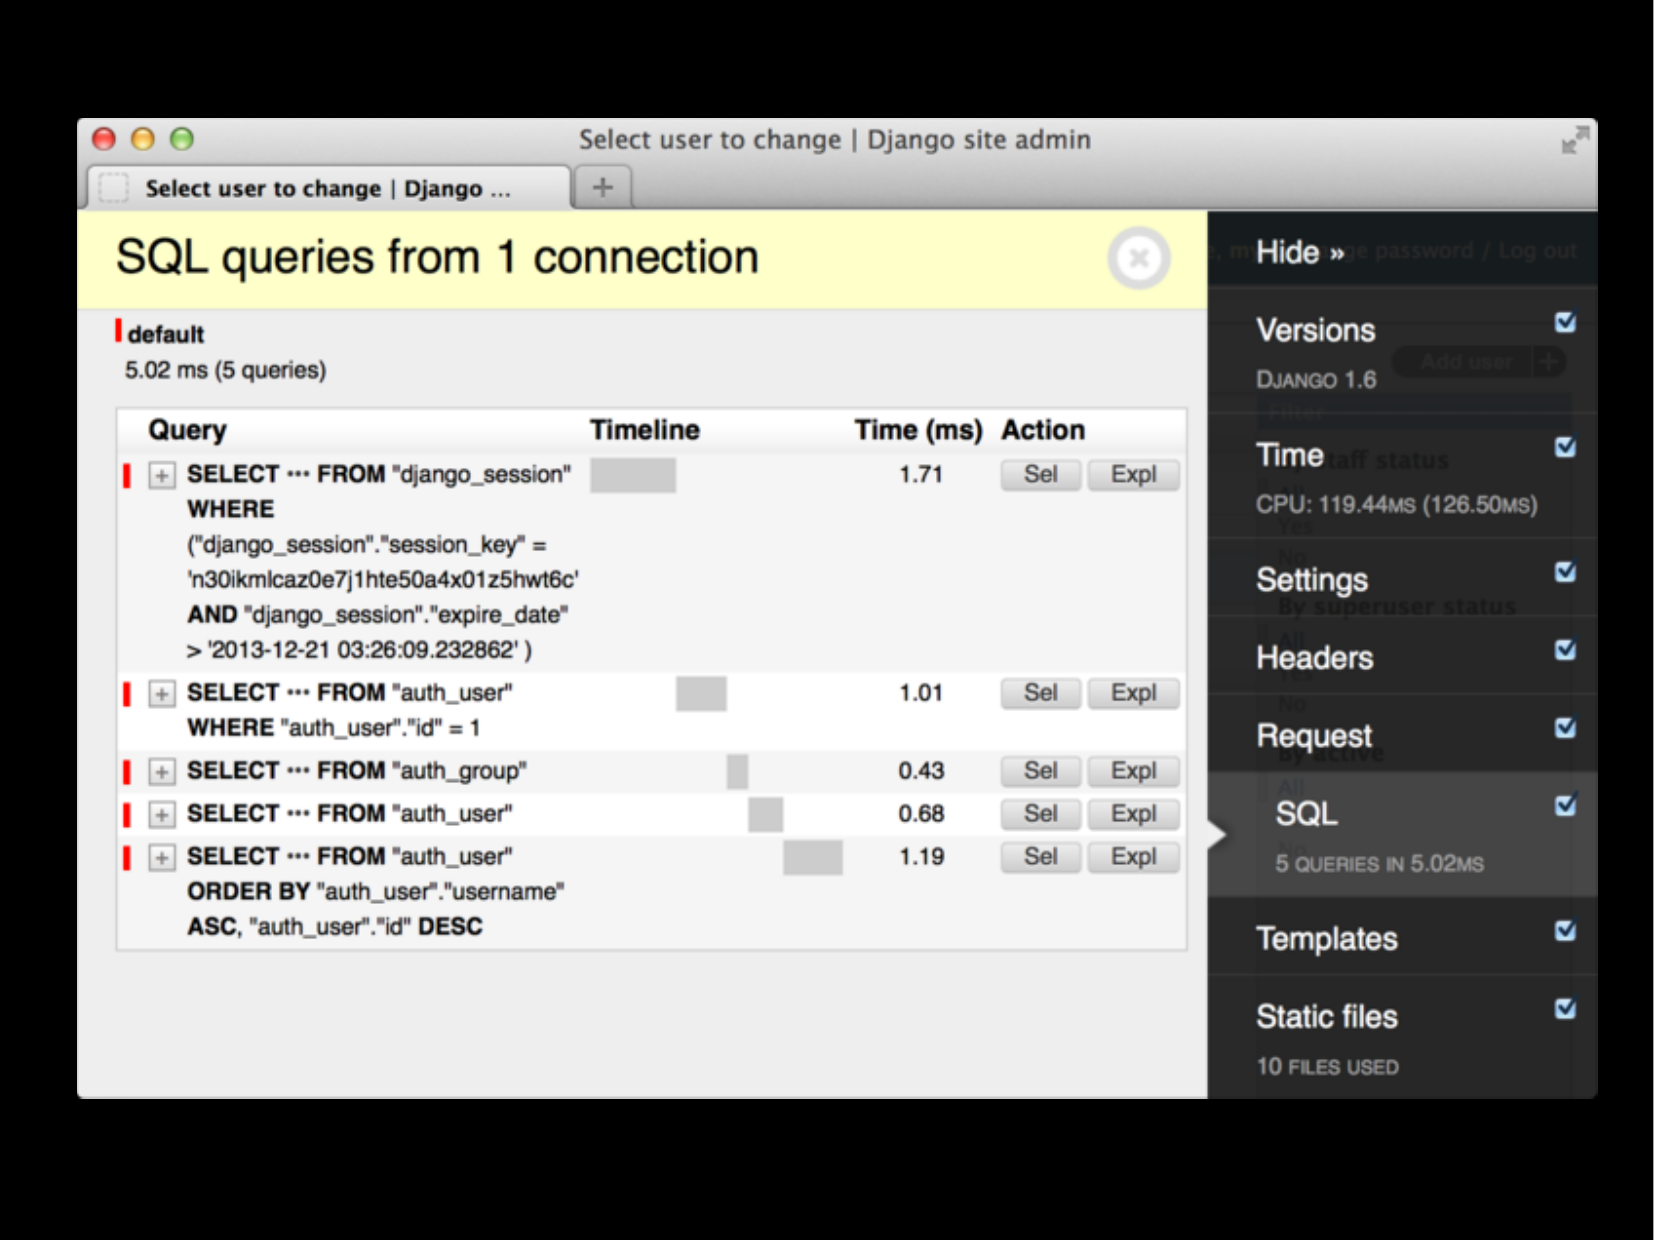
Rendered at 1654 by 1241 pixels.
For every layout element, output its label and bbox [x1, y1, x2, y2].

picture [77, 118, 1598, 1099]
